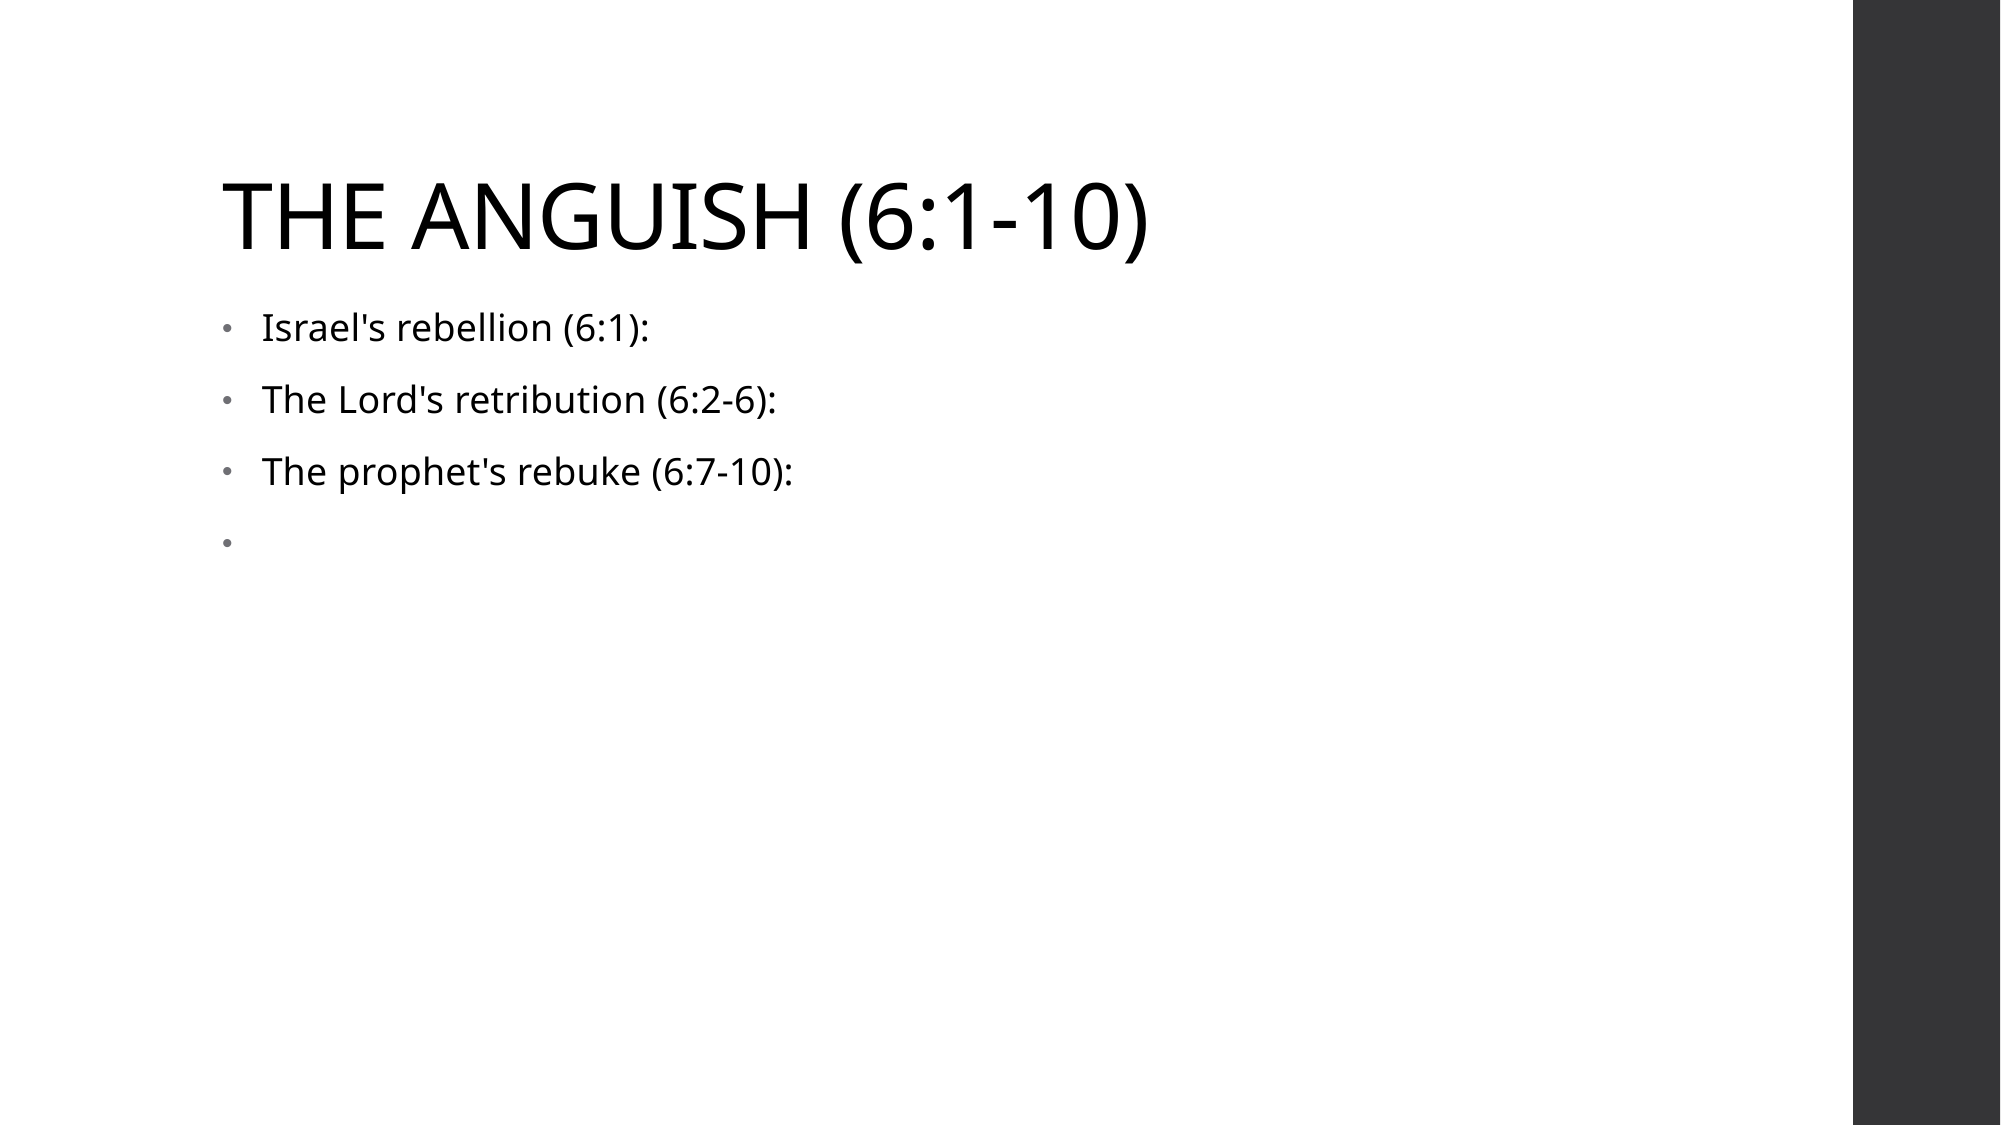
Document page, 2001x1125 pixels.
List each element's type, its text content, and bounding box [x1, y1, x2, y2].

title THE ANGUISH (6:1-10) [206, 60, 1797, 278]
list Israel's rebellion (6:1): The Lord's retribution (6:2-6): The prophet's rebuke (6:7-10): [206, 299, 1617, 1014]
